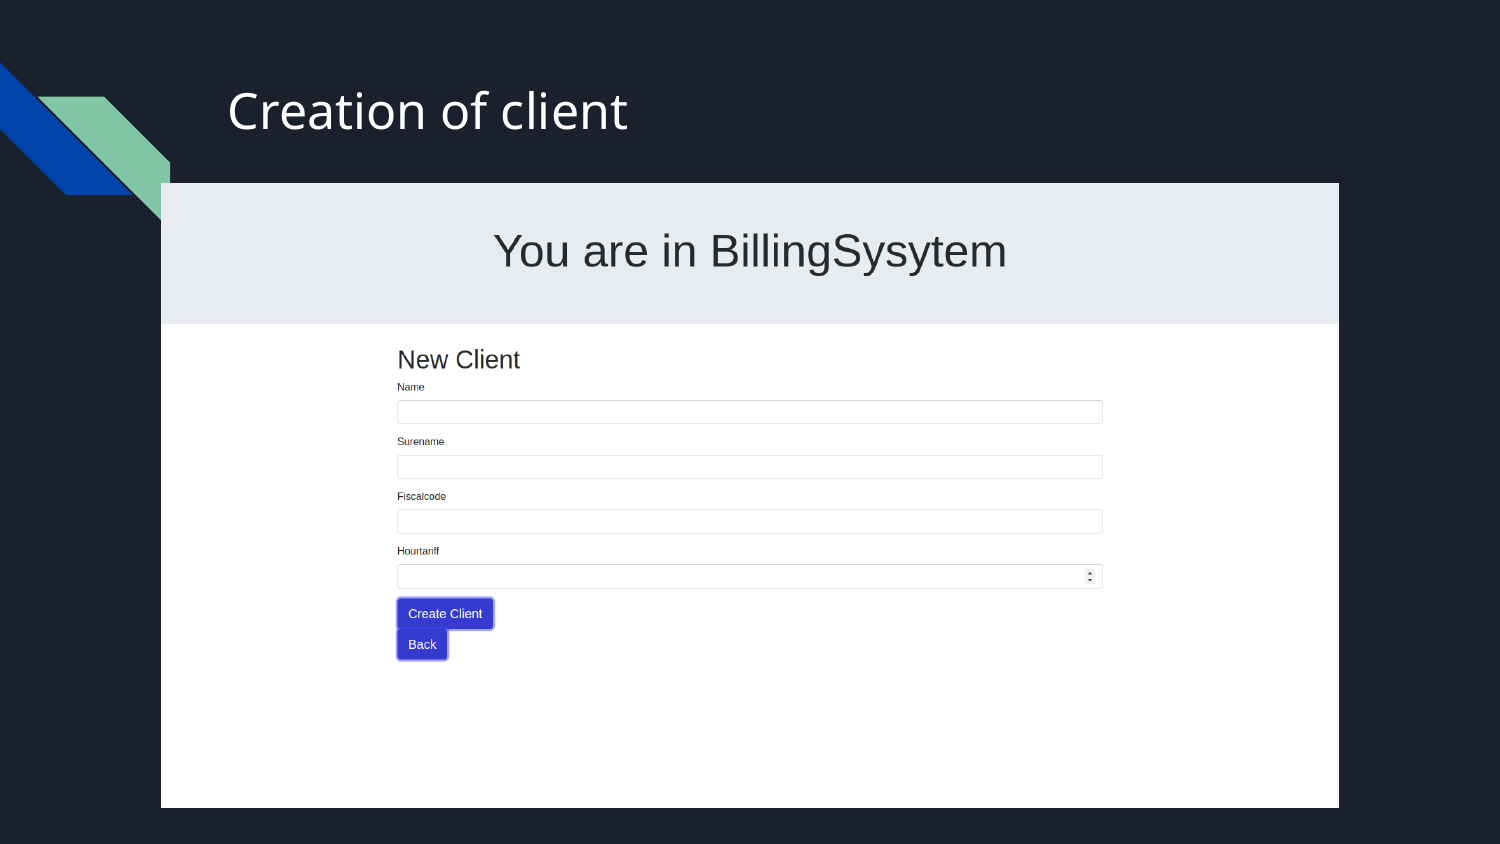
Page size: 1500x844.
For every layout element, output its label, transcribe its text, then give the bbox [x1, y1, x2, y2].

title Creation of client [212, 64, 1368, 215]
picture [161, 183, 1339, 808]
